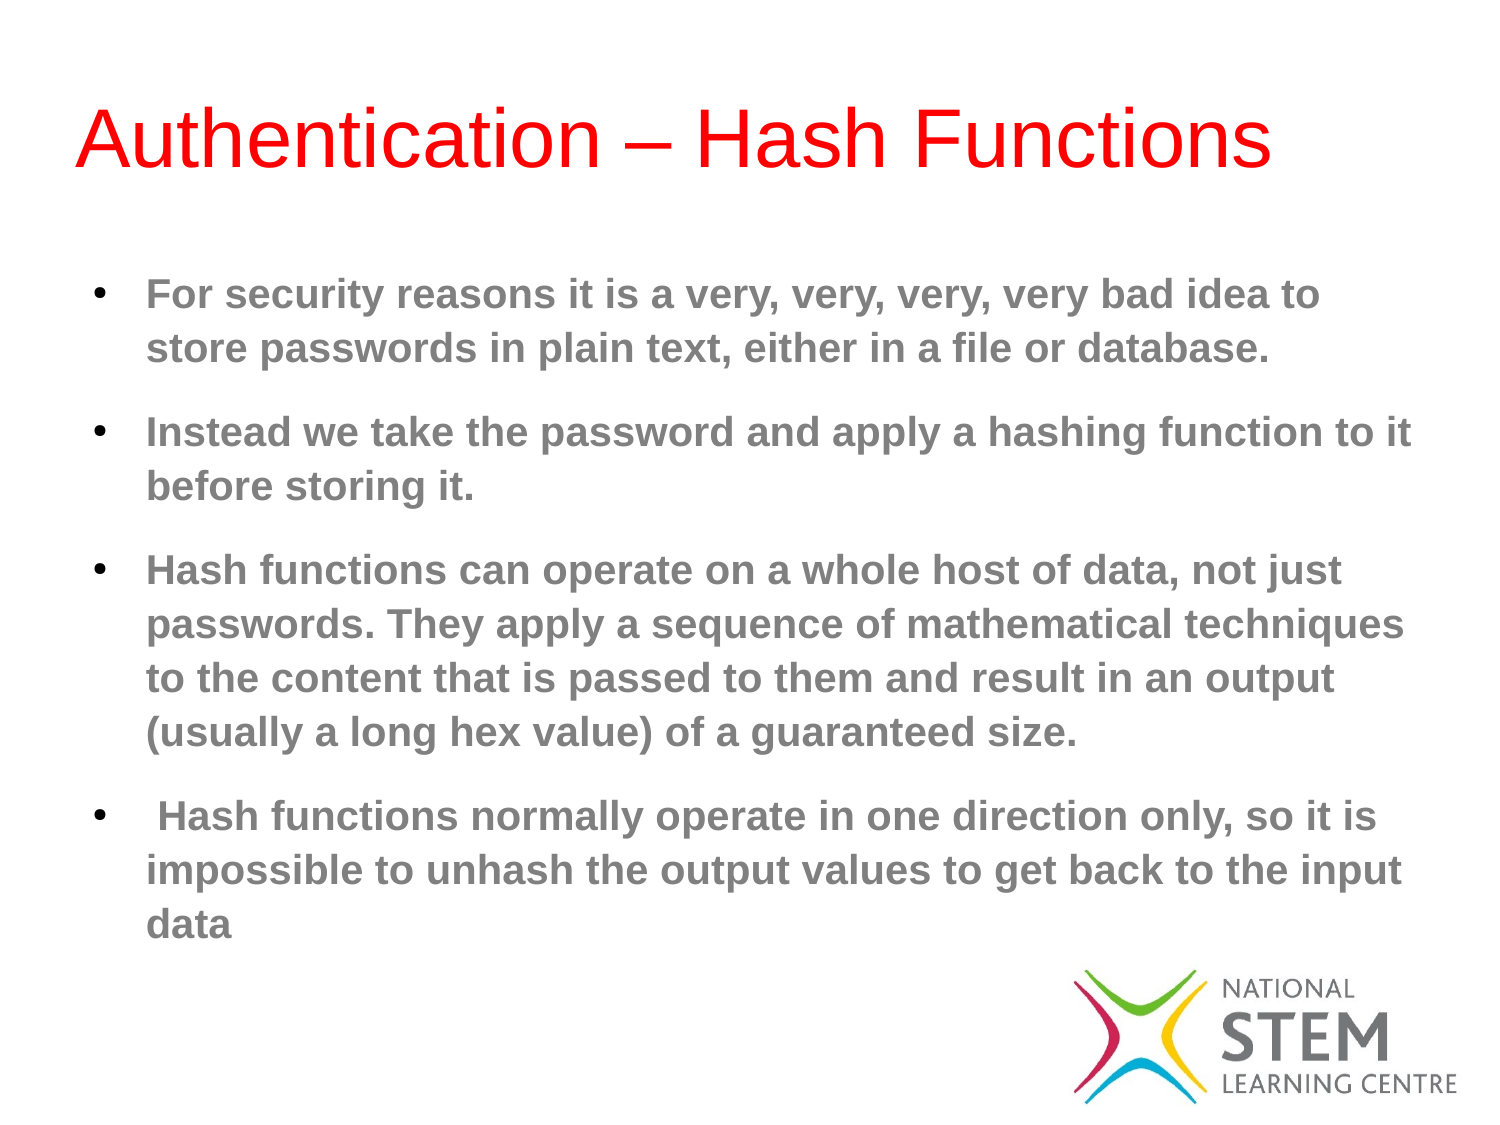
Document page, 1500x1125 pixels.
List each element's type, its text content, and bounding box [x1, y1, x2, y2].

list For security reasons it is a very, very, very, very bad idea to store passwords in plain text, either in a file or database. Instead we take the password and apply a hashing function to it before storing it. Hash functions can operate on a whole host of data, not just passwords. They apply a sequence of mathematical techniques to the content that is passed to them and result in an output (usually a long hex value) of a guaranteed size. Hash functions normally operate in one direction only, so it is impossible to unhash the output values to get back to the input data [75, 263, 1425, 1004]
title Authentication – Hash Functions [75, 44, 1425, 233]
picture [1057, 953, 1472, 1120]
